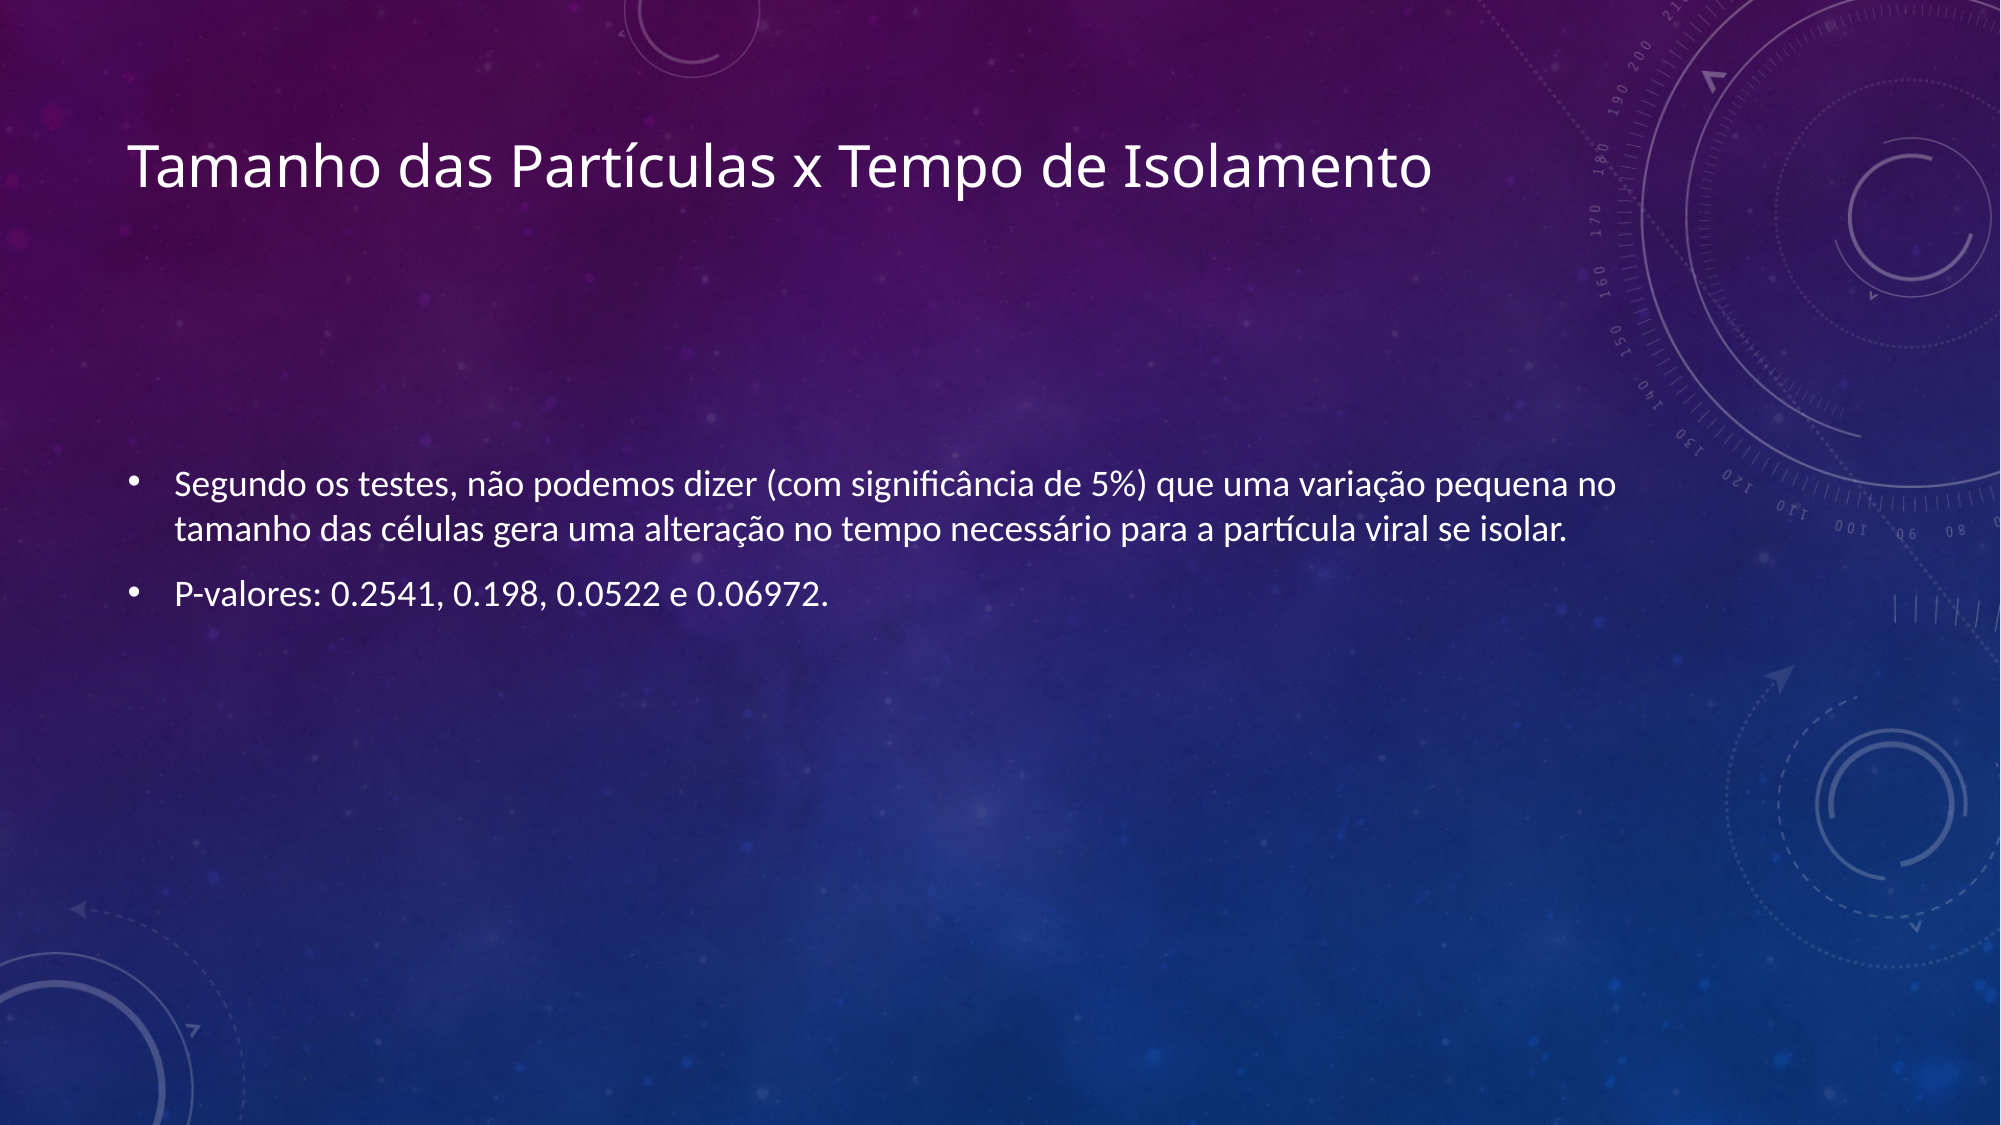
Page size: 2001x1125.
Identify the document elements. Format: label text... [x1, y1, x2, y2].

title Tamanho das Partículas x Tempo de Isolamento [112, 45, 1775, 284]
list Segundo os testes, não podemos dizer (com significância de 5%) que uma variação pequena no tamanho das células gera uma alteração no tempo necessário para a partícula viral se isolar. P-valores: 0.2541, 0.198, 0.0522 e 0.06972. [112, 284, 1775, 869]
picture [0, 0, 2001, 1125]
